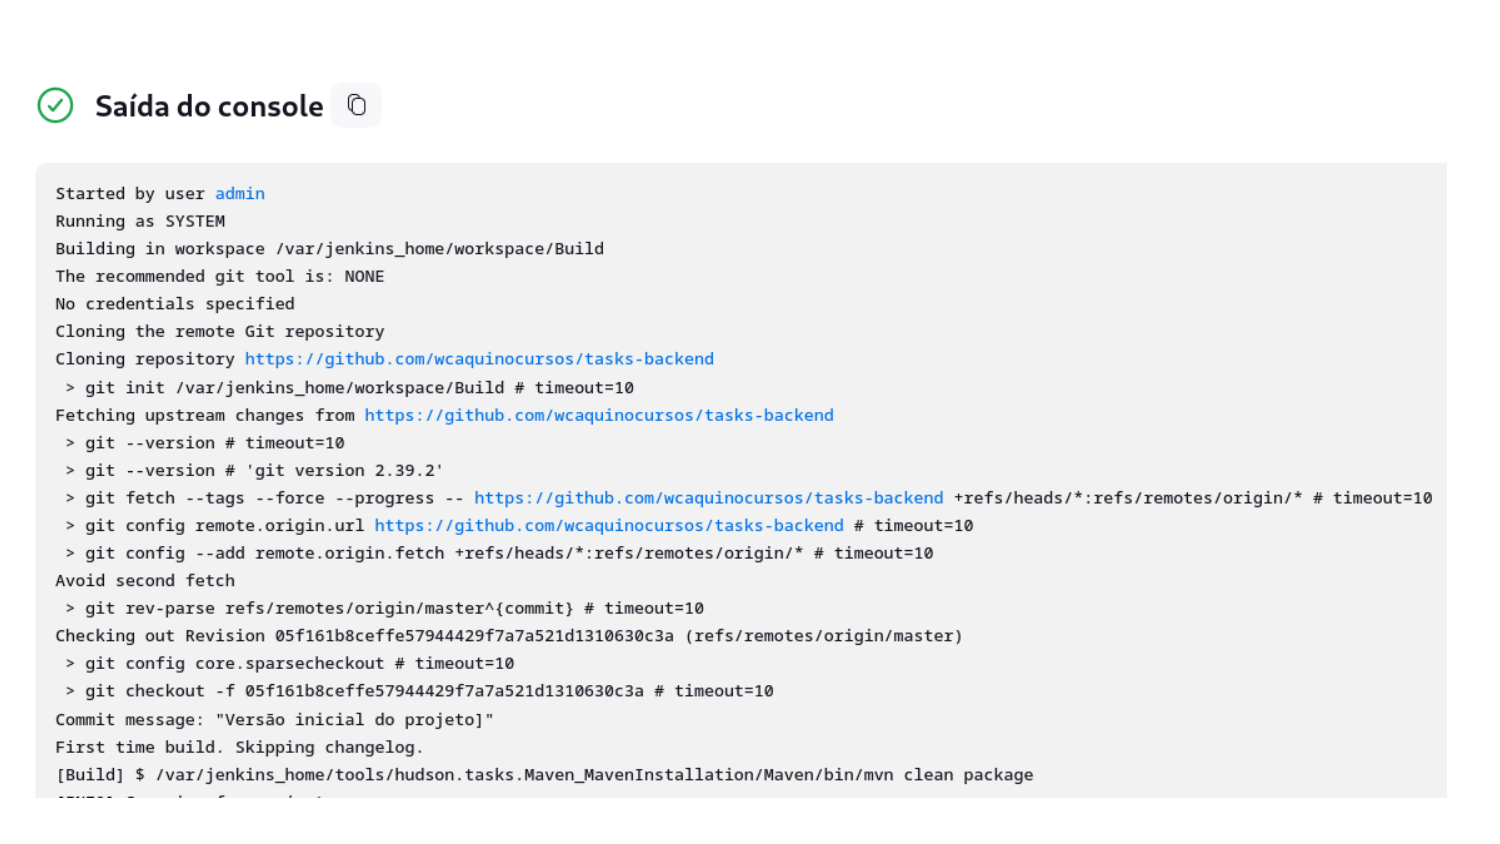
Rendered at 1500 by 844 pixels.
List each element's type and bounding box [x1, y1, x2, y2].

picture [18, 69, 1447, 798]
